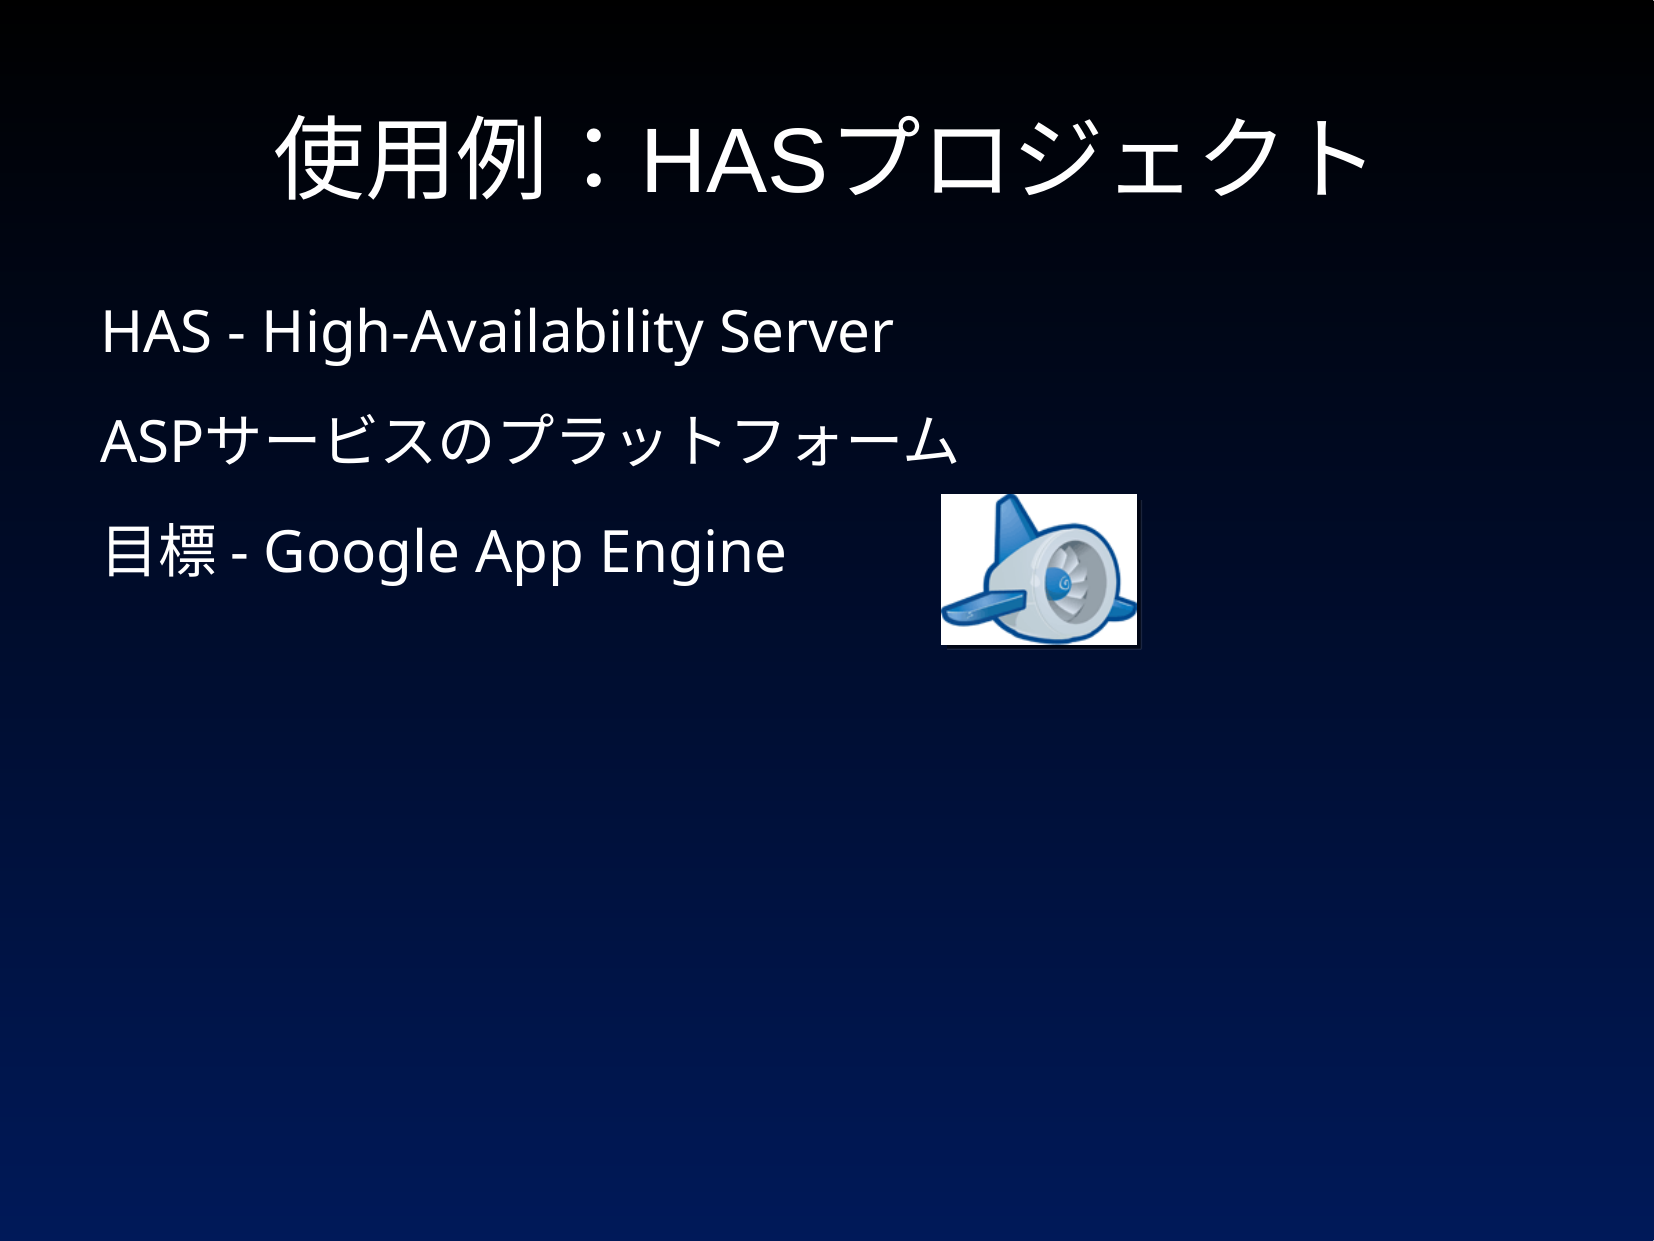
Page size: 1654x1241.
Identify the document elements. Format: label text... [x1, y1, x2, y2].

picture [941, 494, 1137, 645]
title 使用例：HASプロジェクト [82, 56, 1571, 250]
list HAS - High-Availability Server ASPサービスのプラットフォーム 目標 - Google App Engine [82, 290, 1571, 1094]
